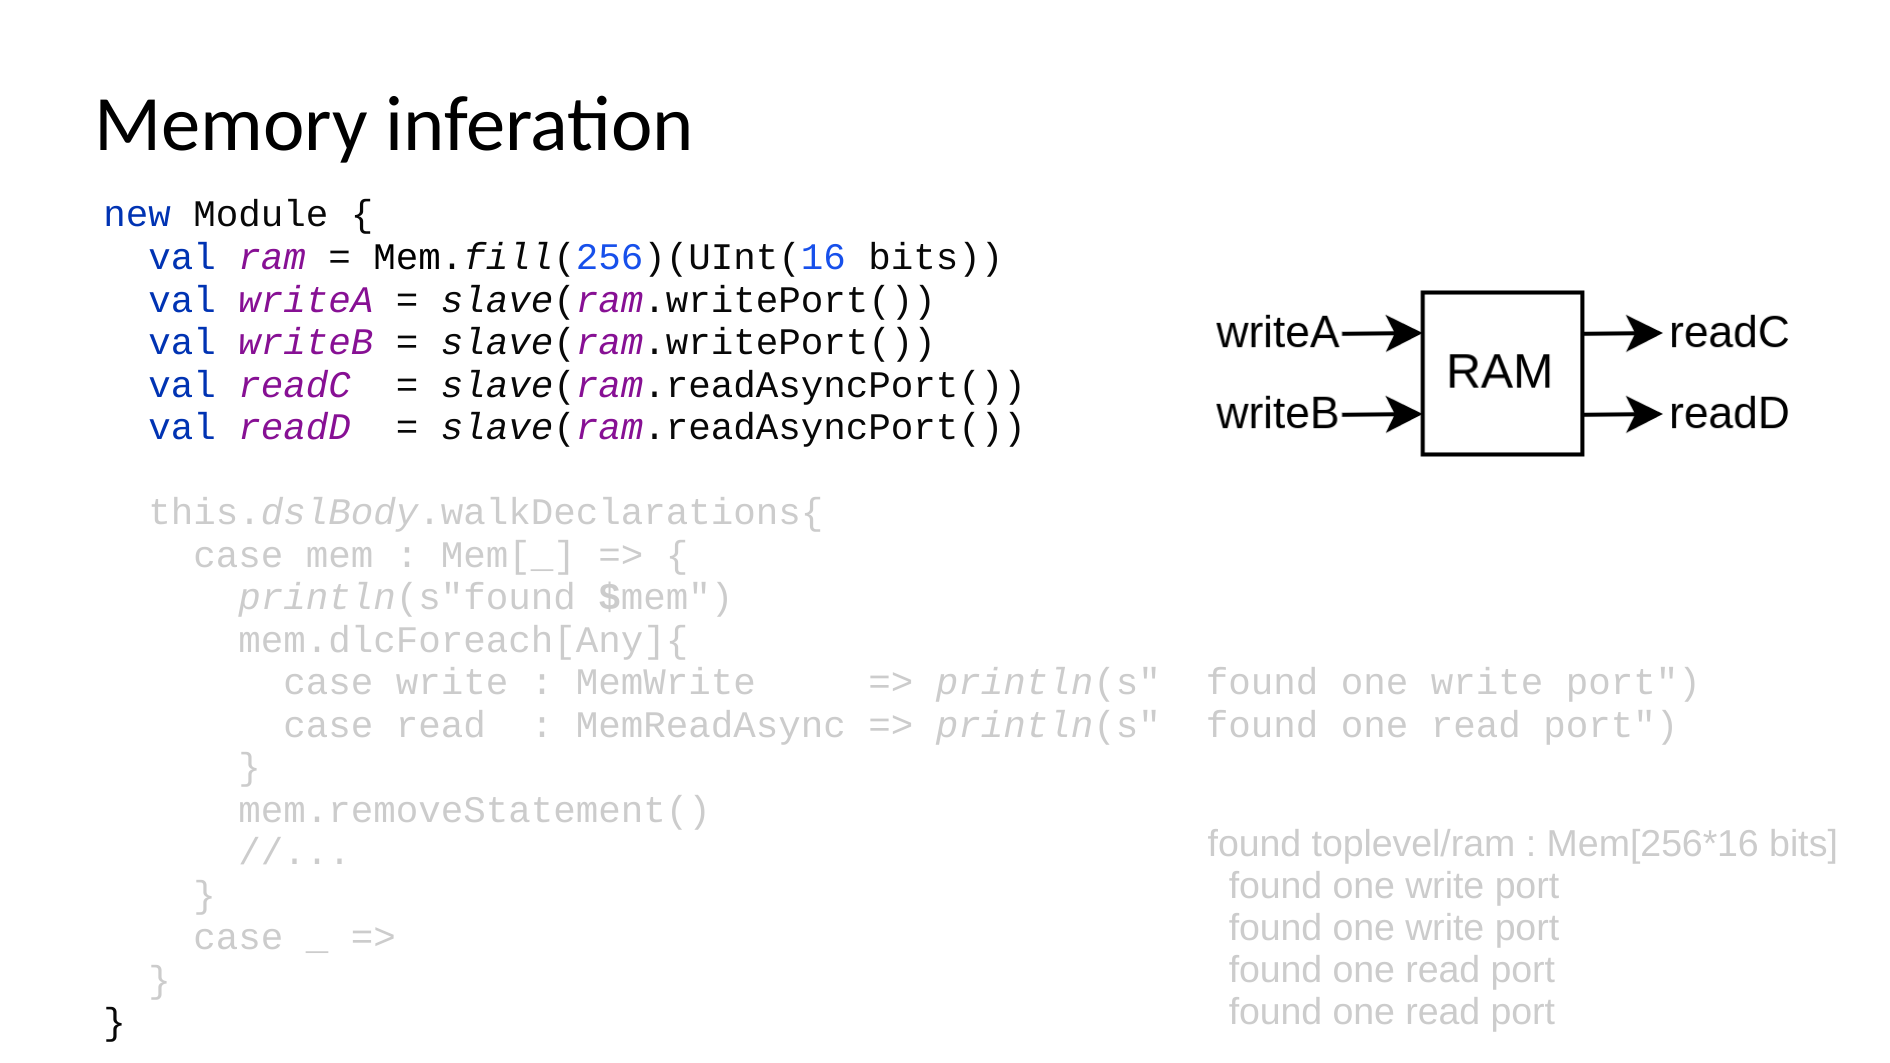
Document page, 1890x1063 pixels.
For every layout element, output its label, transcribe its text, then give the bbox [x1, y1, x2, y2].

text_box new Module { val ram = Mem.fill(256)(UInt(16 bits)) val writeA = slave(ram.writePort()) val writeB = slave(ram.writePort()) val readC = slave(ram.readAsyncPort()) val readD = slave(ram.readAsyncPort()) this.dslBody.walkDeclarations{ case mem : Mem[_] => { println(s"found $mem") mem.dlcForeach[Any]{ case write : MemWrite => println(s" found one write port") case read : MemReadAsync => println(s" found one read port") } mem.removeStatement() //... } case _ => } } [88, 188, 1855, 1063]
text_box found toplevel/ram : Mem[256*16 bits] found one write port found one write port found one read port found one read port [1192, 814, 1854, 1040]
picture [1157, 250, 1890, 497]
title Memory inferation [94, 42, 1796, 188]
